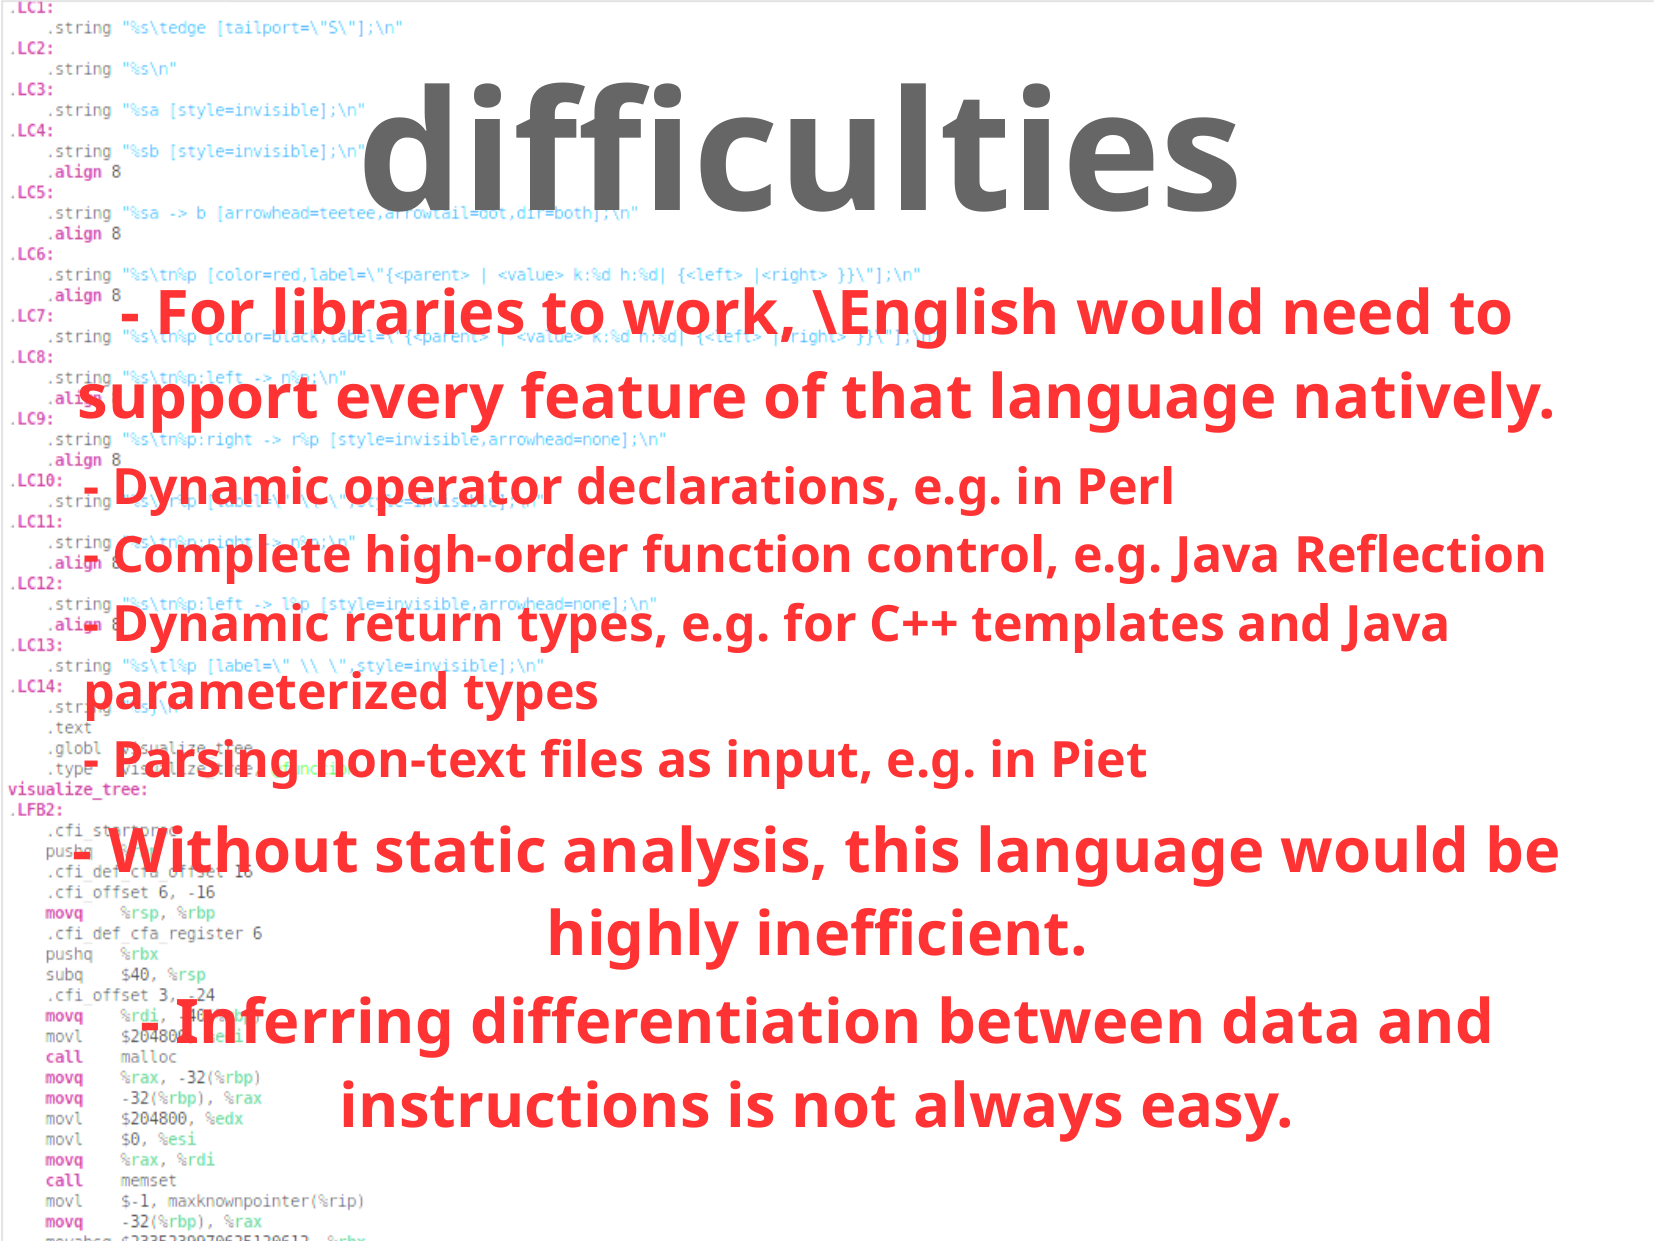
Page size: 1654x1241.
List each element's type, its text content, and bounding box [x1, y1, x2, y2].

text_box - Dynamic operator declarations, e.g. in Perl - Complete high-order function control, e.g. Java Reflection - Dynamic return types, e.g. for C++ templates and Java parameterized types - Parsing non-text files as input, e.g. in Piet [68, 443, 1654, 804]
text_box - For libraries to work, \English would need to support every feature of that language natively. [30, 261, 1606, 447]
text_box - Without static analysis, this language would be highly inefficient. [30, 798, 1606, 970]
picture [0, 0, 1654, 1241]
text_box - Inferring differentiation between data and instructions is not always easy. [30, 970, 1606, 1156]
text_box difficulties [342, 25, 1316, 261]
